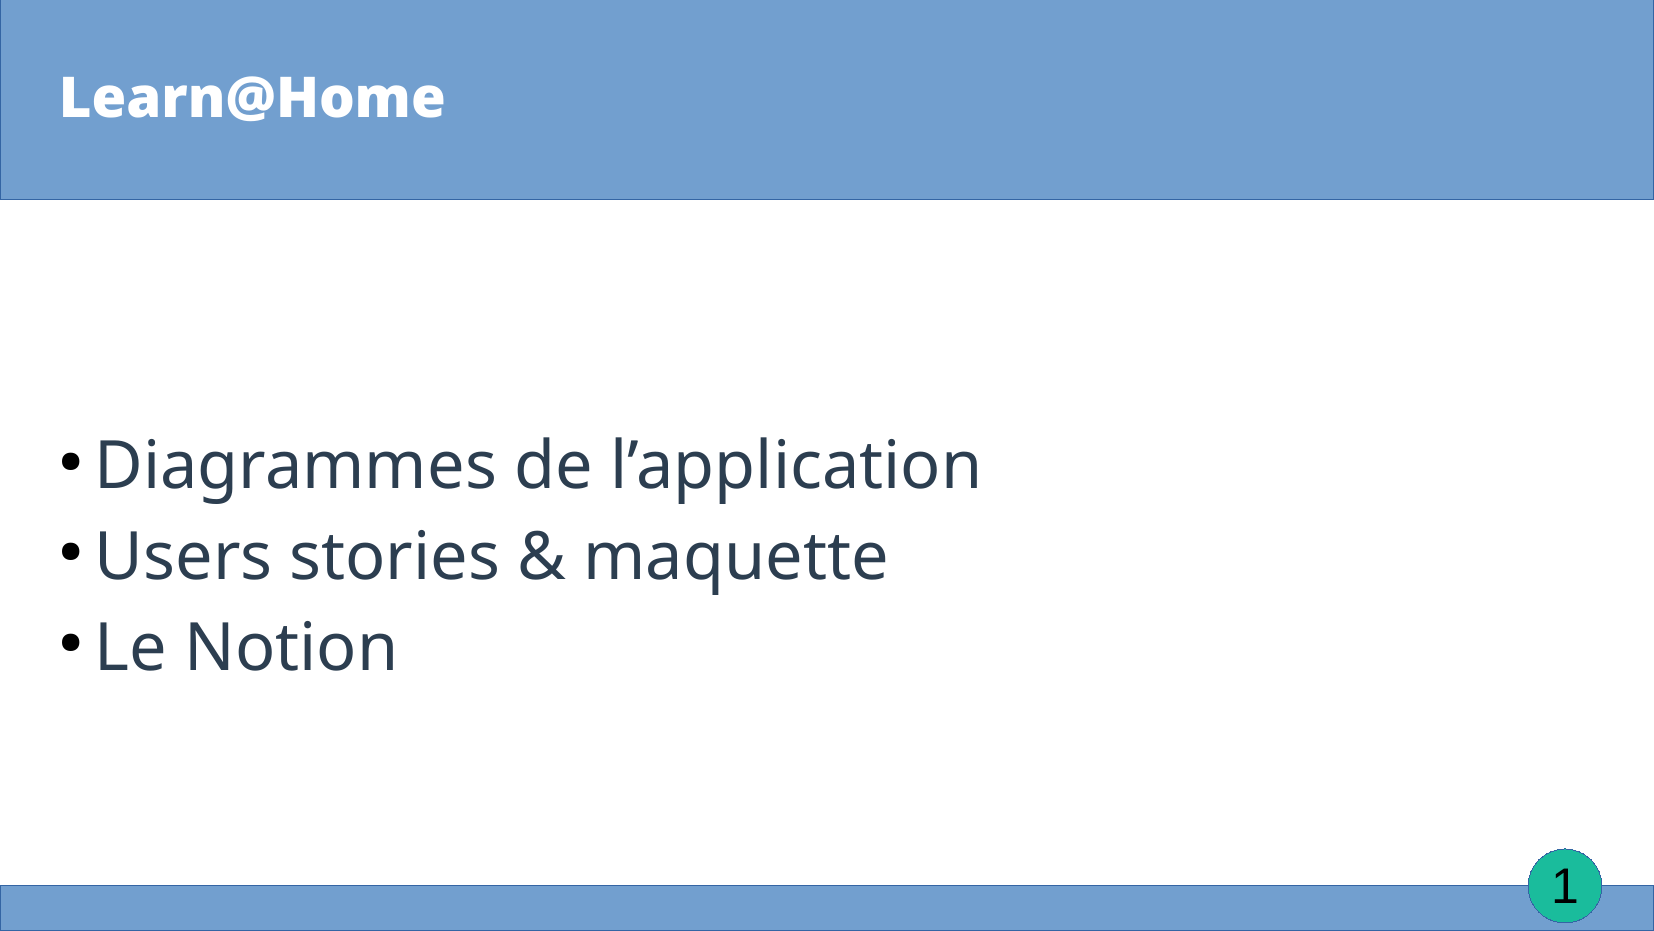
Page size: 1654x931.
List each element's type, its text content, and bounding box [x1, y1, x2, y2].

subtitle Diagrammes de l’application Users stories & maquette Le Notion [59, 243, 1595, 864]
title Learn@Home [59, 37, 1595, 155]
